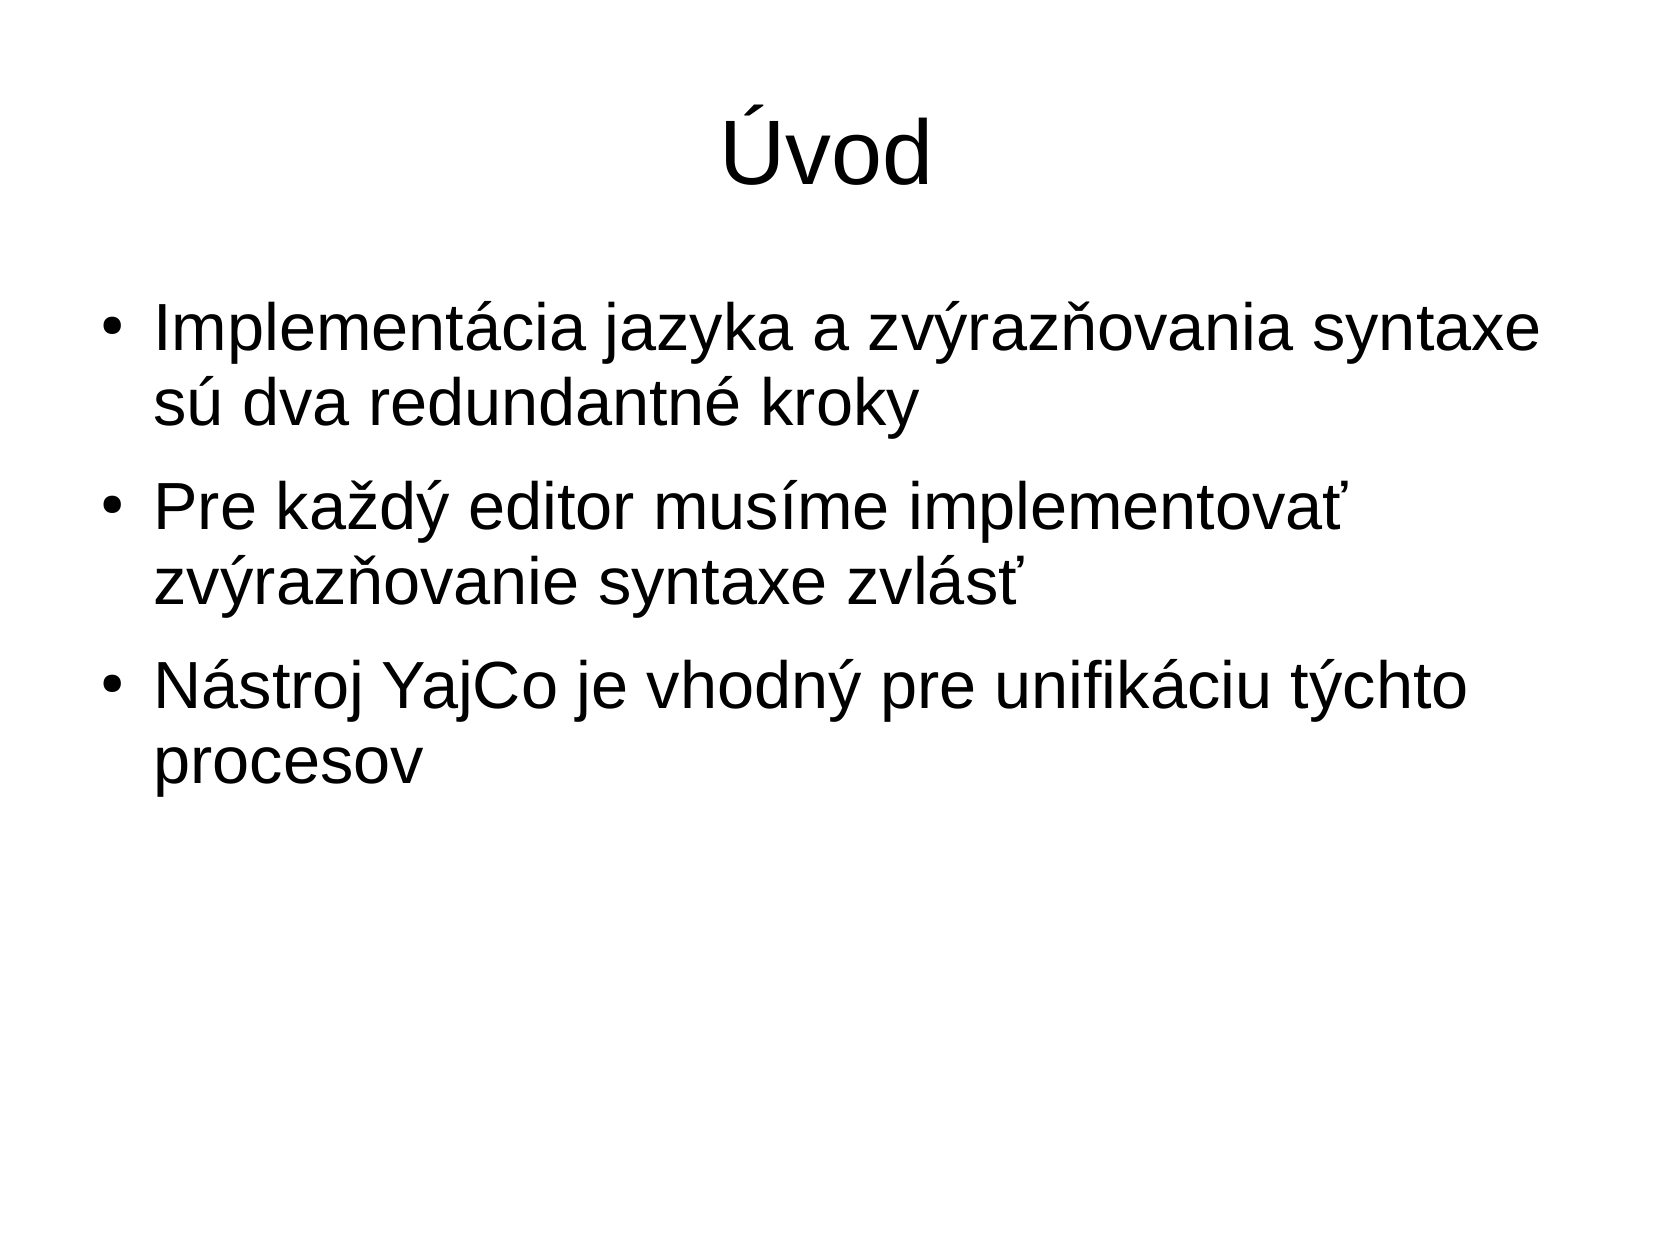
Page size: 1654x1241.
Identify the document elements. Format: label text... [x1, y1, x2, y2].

list Implementácia jazyka a zvýrazňovania syntaxe sú dva redundantné kroky Pre každý editor musíme implementovať zvýrazňovanie syntaxe zvlásť Nástroj YajCo je vhodný pre unifikáciu týchto procesov [82, 290, 1571, 1010]
title Úvod [82, 49, 1571, 257]
